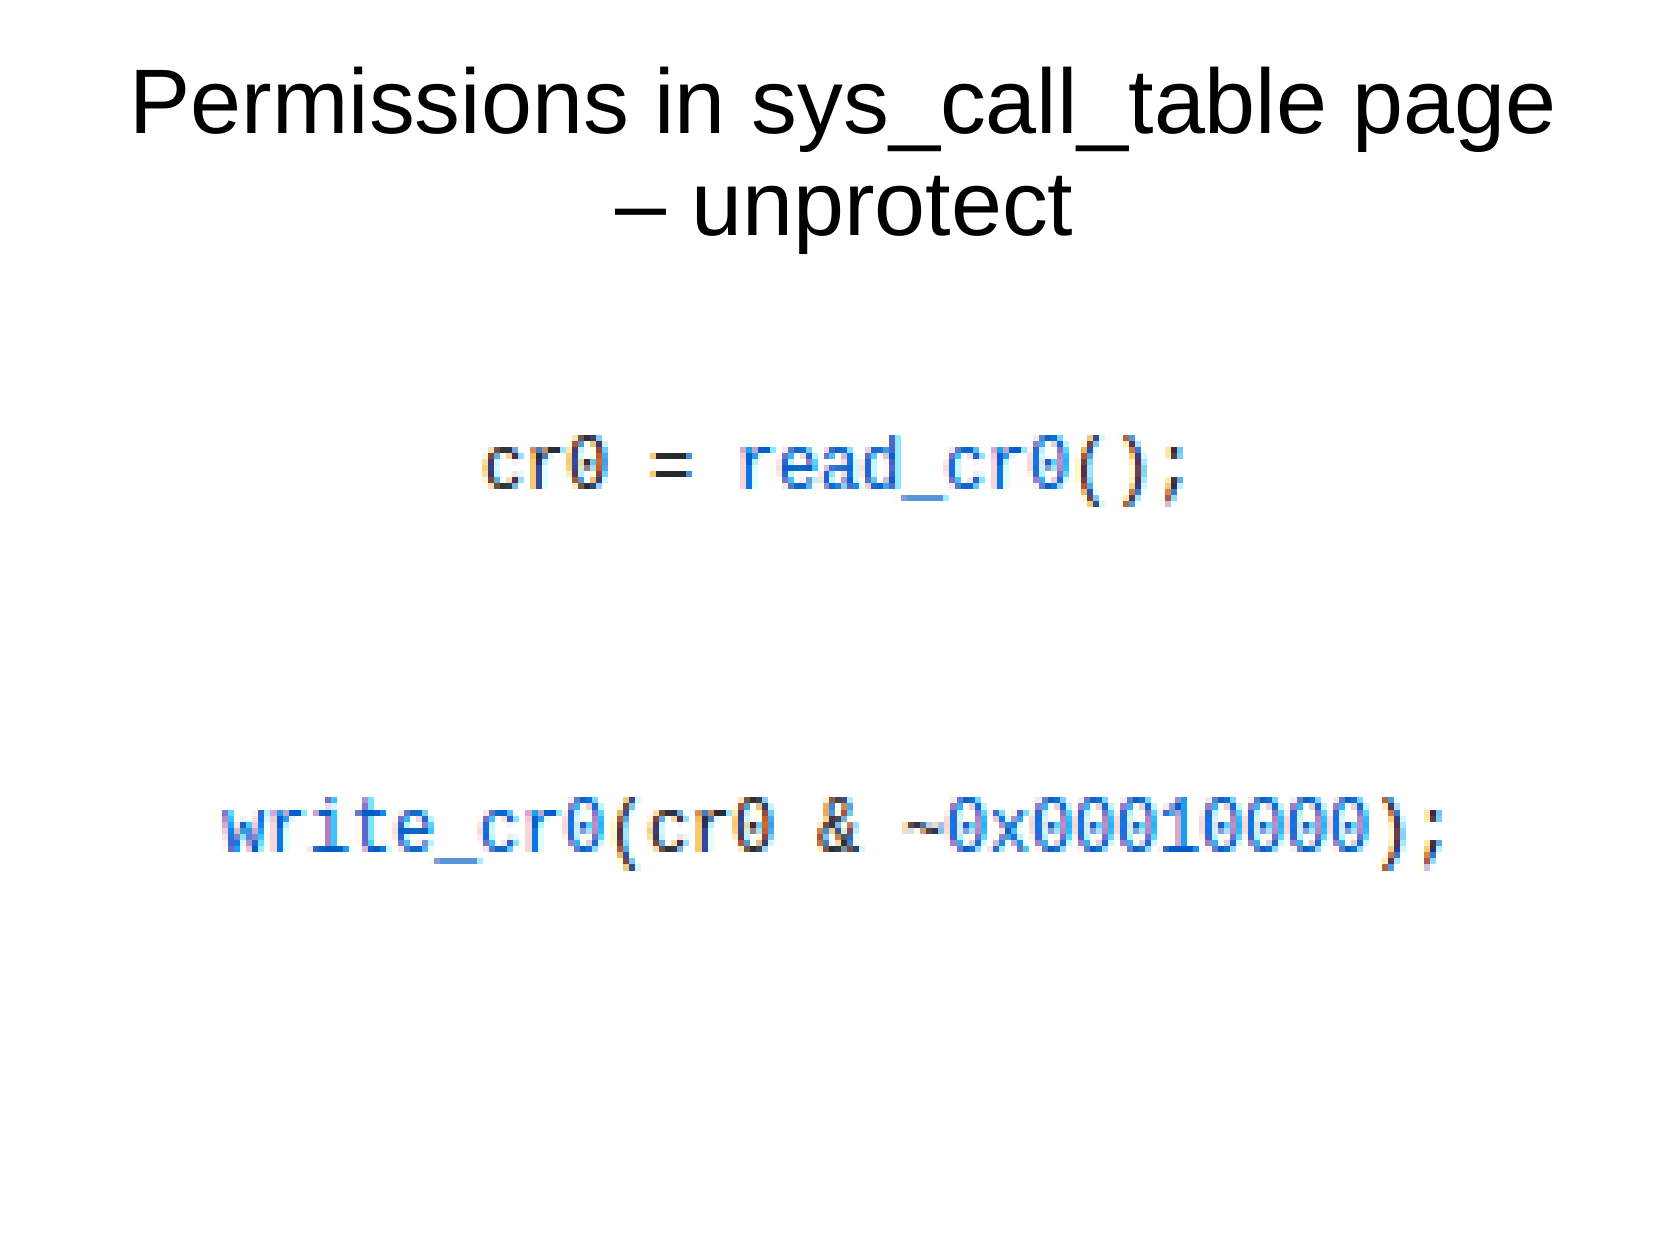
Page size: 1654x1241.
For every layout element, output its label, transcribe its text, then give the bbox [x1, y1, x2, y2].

picture [192, 749, 1461, 926]
title Permissions in sys_call_table page – unprotect [82, 49, 1571, 257]
picture [399, 351, 1255, 573]
